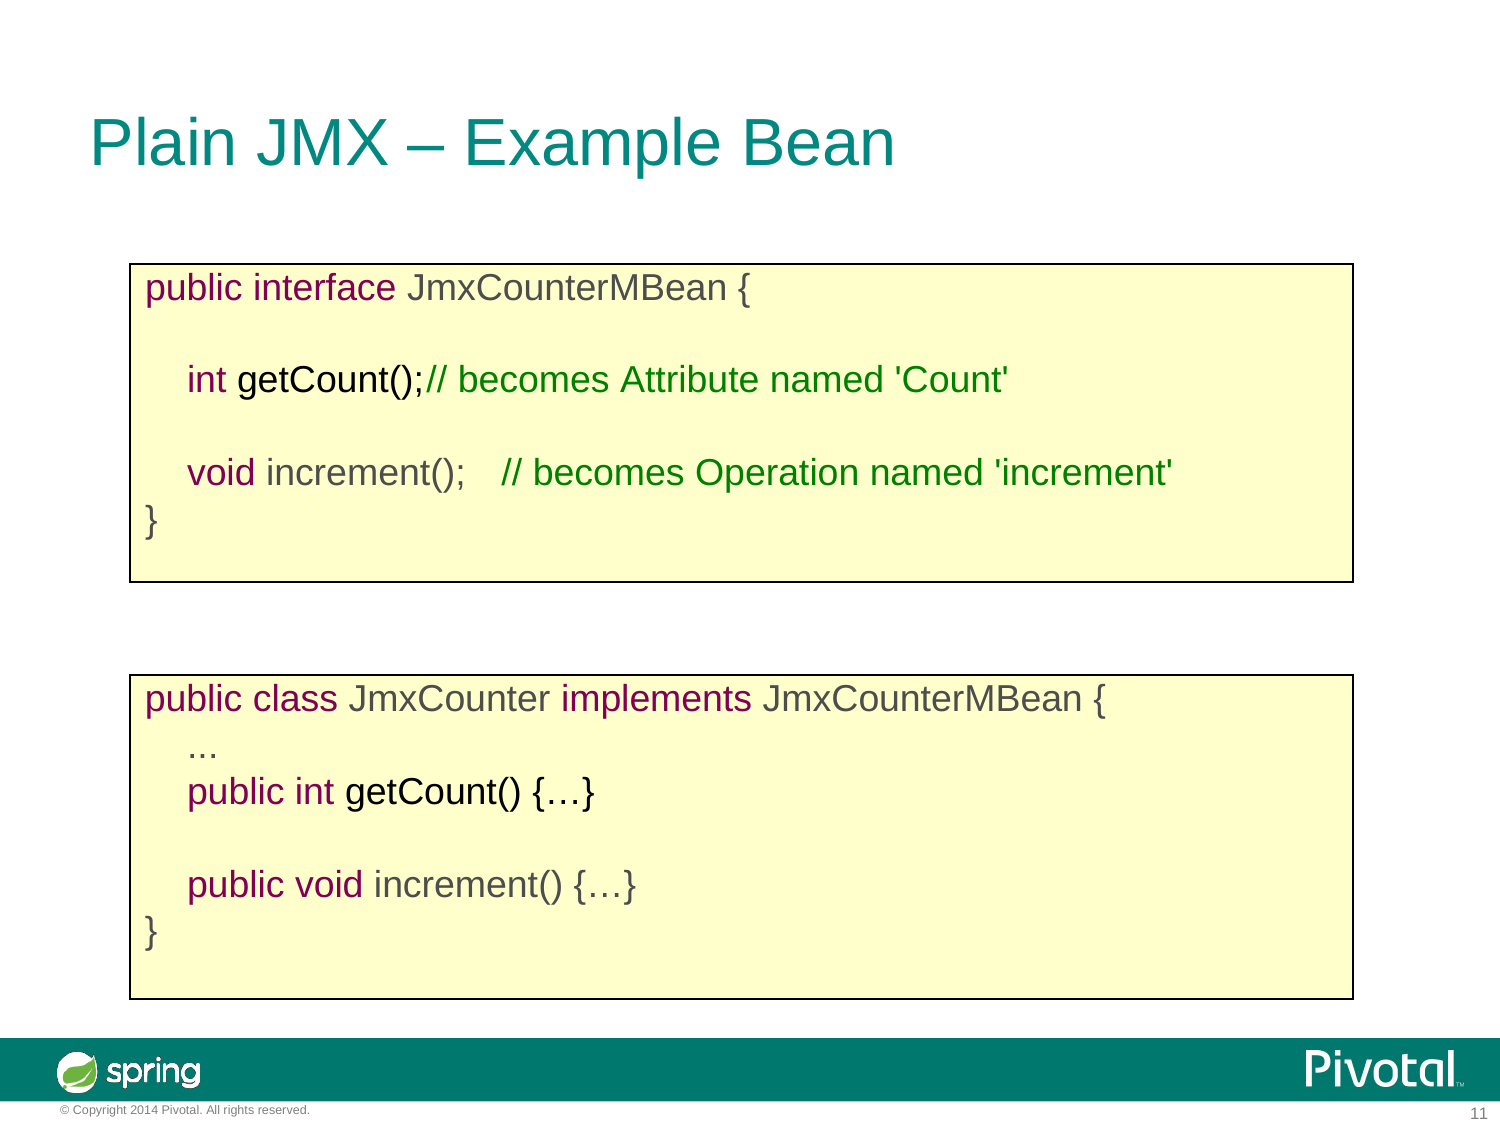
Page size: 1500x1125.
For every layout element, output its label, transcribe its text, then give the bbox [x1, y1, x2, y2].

picture [32, 1041, 210, 1103]
text_box public interface JmxCounterMBean { int getCount(); // becomes Attribute named 'Count' void increment(); // becomes Operation named 'increment' } [130, 263, 1353, 583]
text_box public class JmxCounter implements JmxCounterMBean { ... public int getCount() {…} public void increment() {…} } [130, 675, 1353, 999]
title Plain JMX – Example Bean [75, 45, 1426, 233]
picture [1306, 1050, 1464, 1087]
